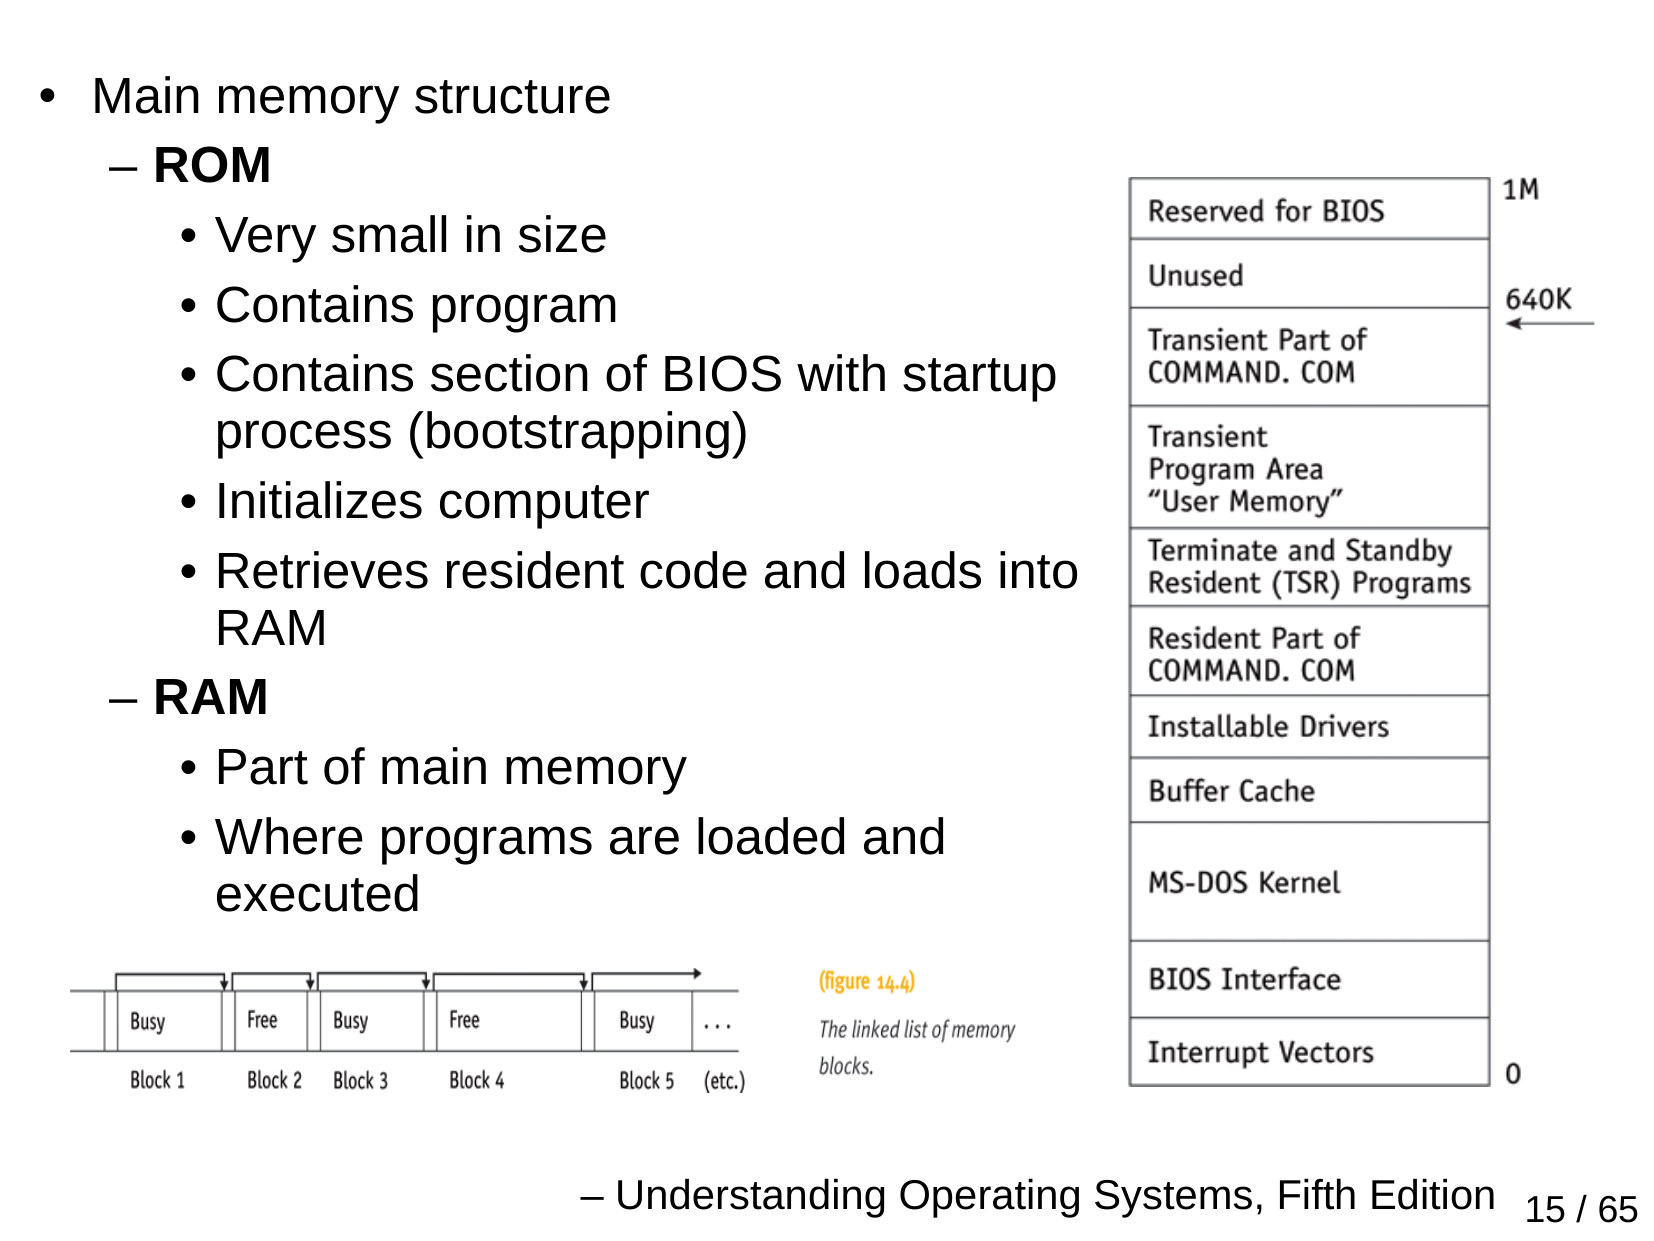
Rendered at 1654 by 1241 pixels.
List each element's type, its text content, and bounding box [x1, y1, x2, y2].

picture [1122, 177, 1595, 1087]
picture [70, 968, 1016, 1093]
text_box – Understanding Operating Systems, Fifth Edition [377, 1159, 1512, 1238]
text_box Main memory structure ROM Very small in size Contains program Contains section of BIOS with startup process (bootstrapping) Initializes computer Retrieves resident code and loads into RAM RAM Part of main memory Where programs are loaded and executed [23, 59, 1111, 934]
text_box <number> / 65 [1512, 1181, 1654, 1238]
